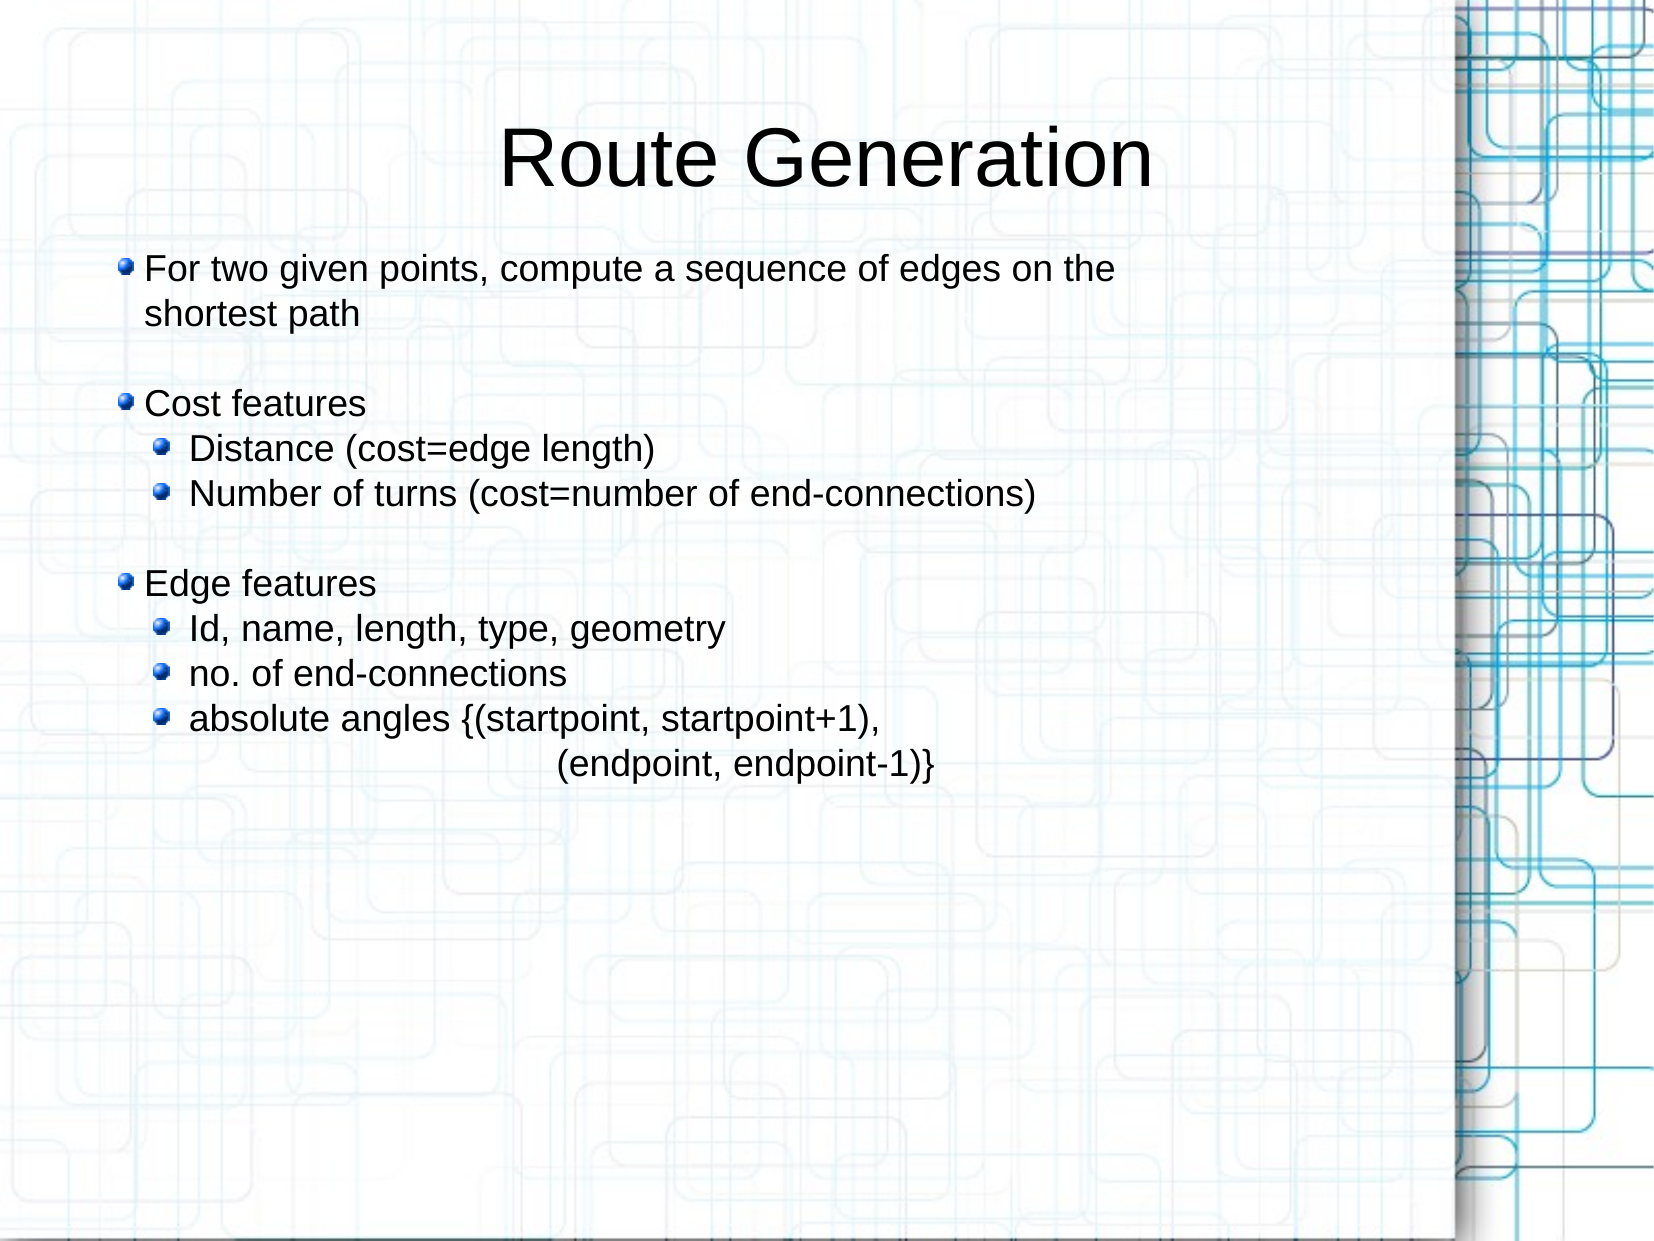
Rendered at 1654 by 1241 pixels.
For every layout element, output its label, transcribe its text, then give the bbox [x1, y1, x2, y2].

picture [0, 0, 1654, 1241]
text_box For two given points, compute a sequence of edges on the shortest path Cost features Distance (cost=edge length) Number of turns (cost=number of end-connections) Edge features Id, name, length, type, geometry no. of end-connections absolute angles {(startpoint, startpoint+1), (endpoint, endpoint-1)} [118, 243, 1571, 1203]
text_box Route Generation [82, 49, 1571, 257]
